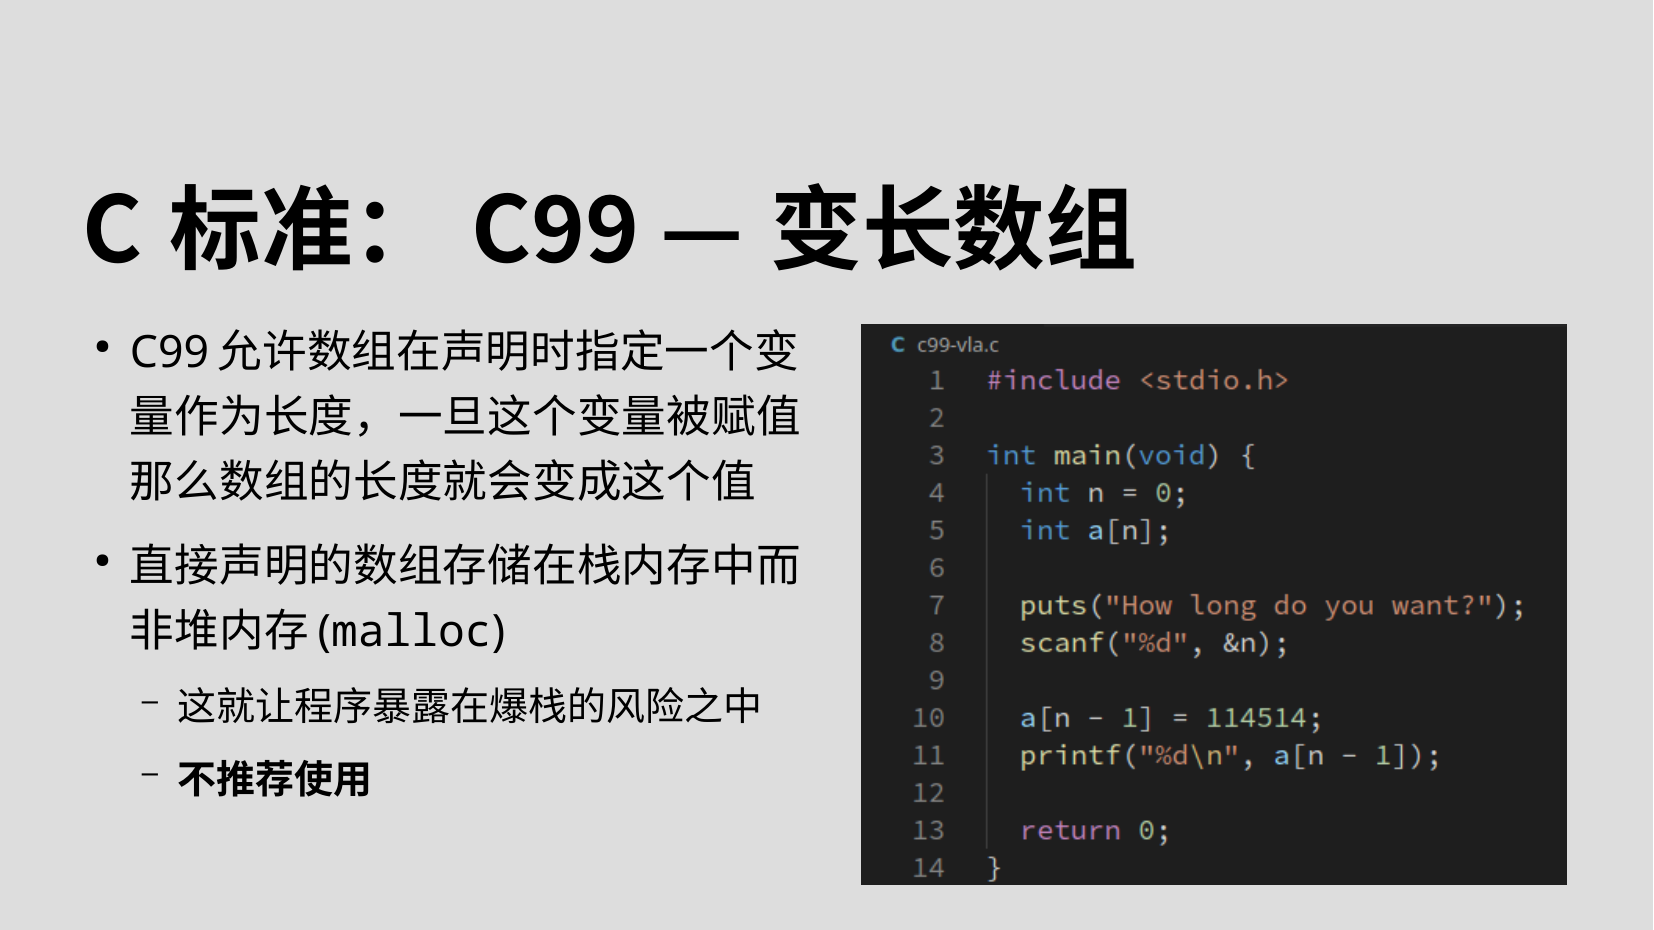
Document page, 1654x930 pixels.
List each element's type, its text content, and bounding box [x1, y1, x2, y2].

picture [861, 324, 1567, 886]
title C标准：C99 —变长数组 [82, 144, 1571, 301]
list C99允许数组在声明时指定一个变量作为长度，一旦这个变量被赋值那么数组的长度就会变成这个值 直接声明的数组存储在栈内存中而非堆内存(malloc) 这就让程序暴露在爆栈的风险之中 不推荐使用 [82, 315, 809, 855]
